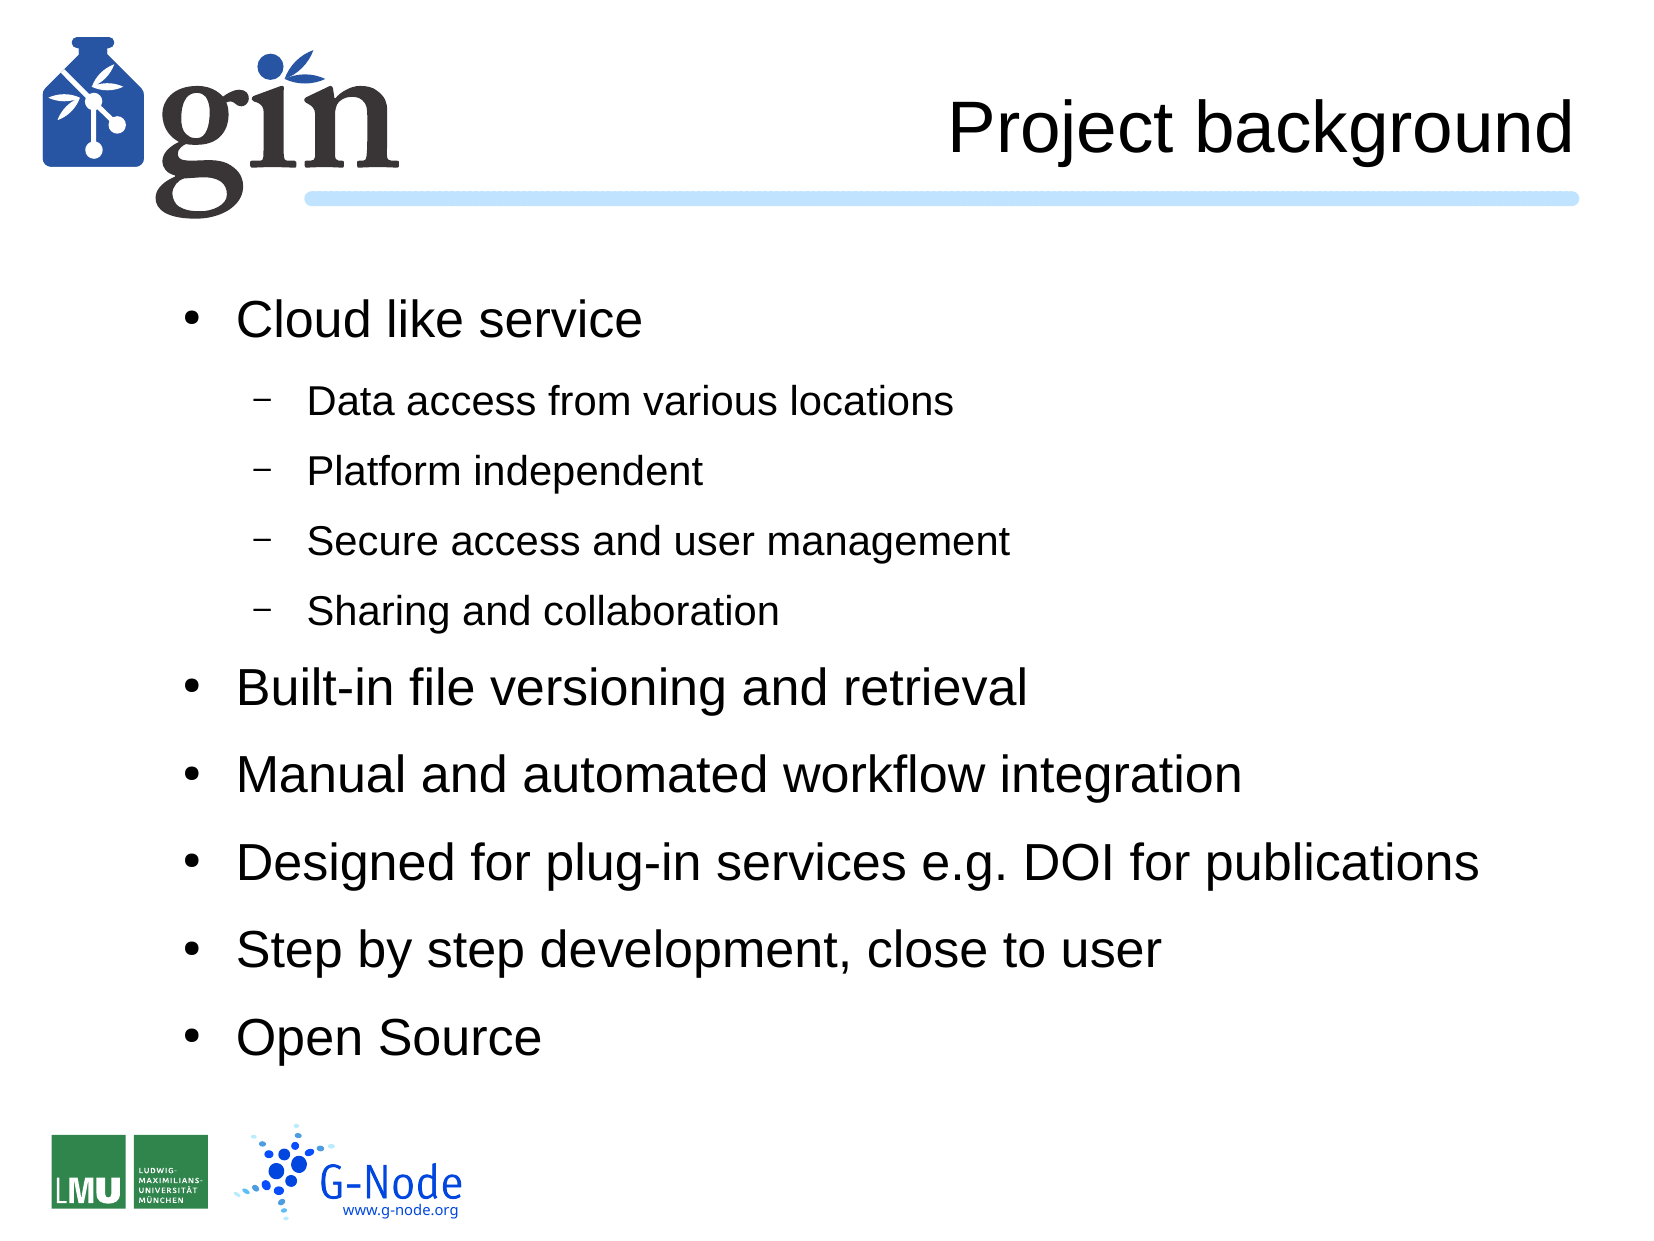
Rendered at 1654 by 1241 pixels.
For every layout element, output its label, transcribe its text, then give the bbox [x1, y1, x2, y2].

text_box Project background [87, 30, 1576, 226]
list Cloud like service Data access from various locations Platform independent Secure access and user management Sharing and collaboration Built-in file versioning and retrieval Manual and automated workflow integration Designed for plug-in services e.g. DOI for publications Step by step development, close to user Open Source [165, 290, 1506, 1010]
picture [33, 30, 409, 224]
